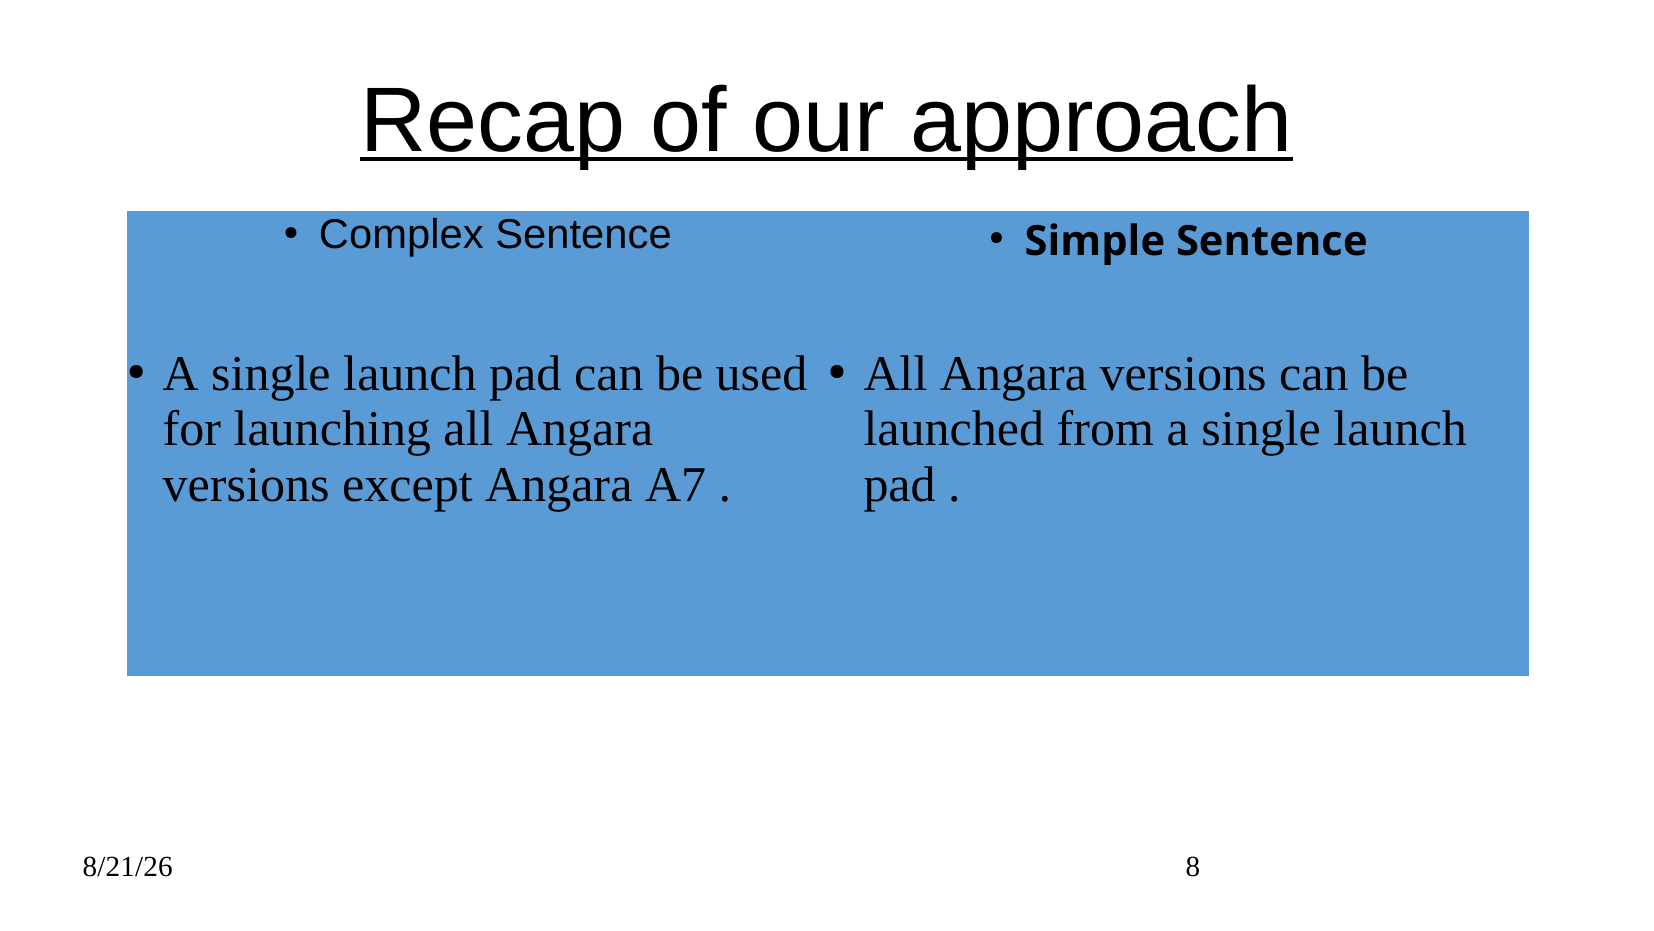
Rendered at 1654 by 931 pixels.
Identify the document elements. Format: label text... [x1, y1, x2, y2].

text_box [1185, 847, 1571, 912]
table_cell [127, 530, 1529, 676]
title Recap of our approach [82, 37, 1571, 193]
table_cell A single launch pad can be used for launching all Angara versions except Angara A7 . [127, 346, 828, 530]
table_cell All Angara versions can be launched from a single launch pad . [828, 346, 1529, 530]
table_header Simple Sentence [828, 211, 1529, 346]
text_box [82, 847, 468, 912]
table_header Complex Sentence [127, 211, 828, 346]
